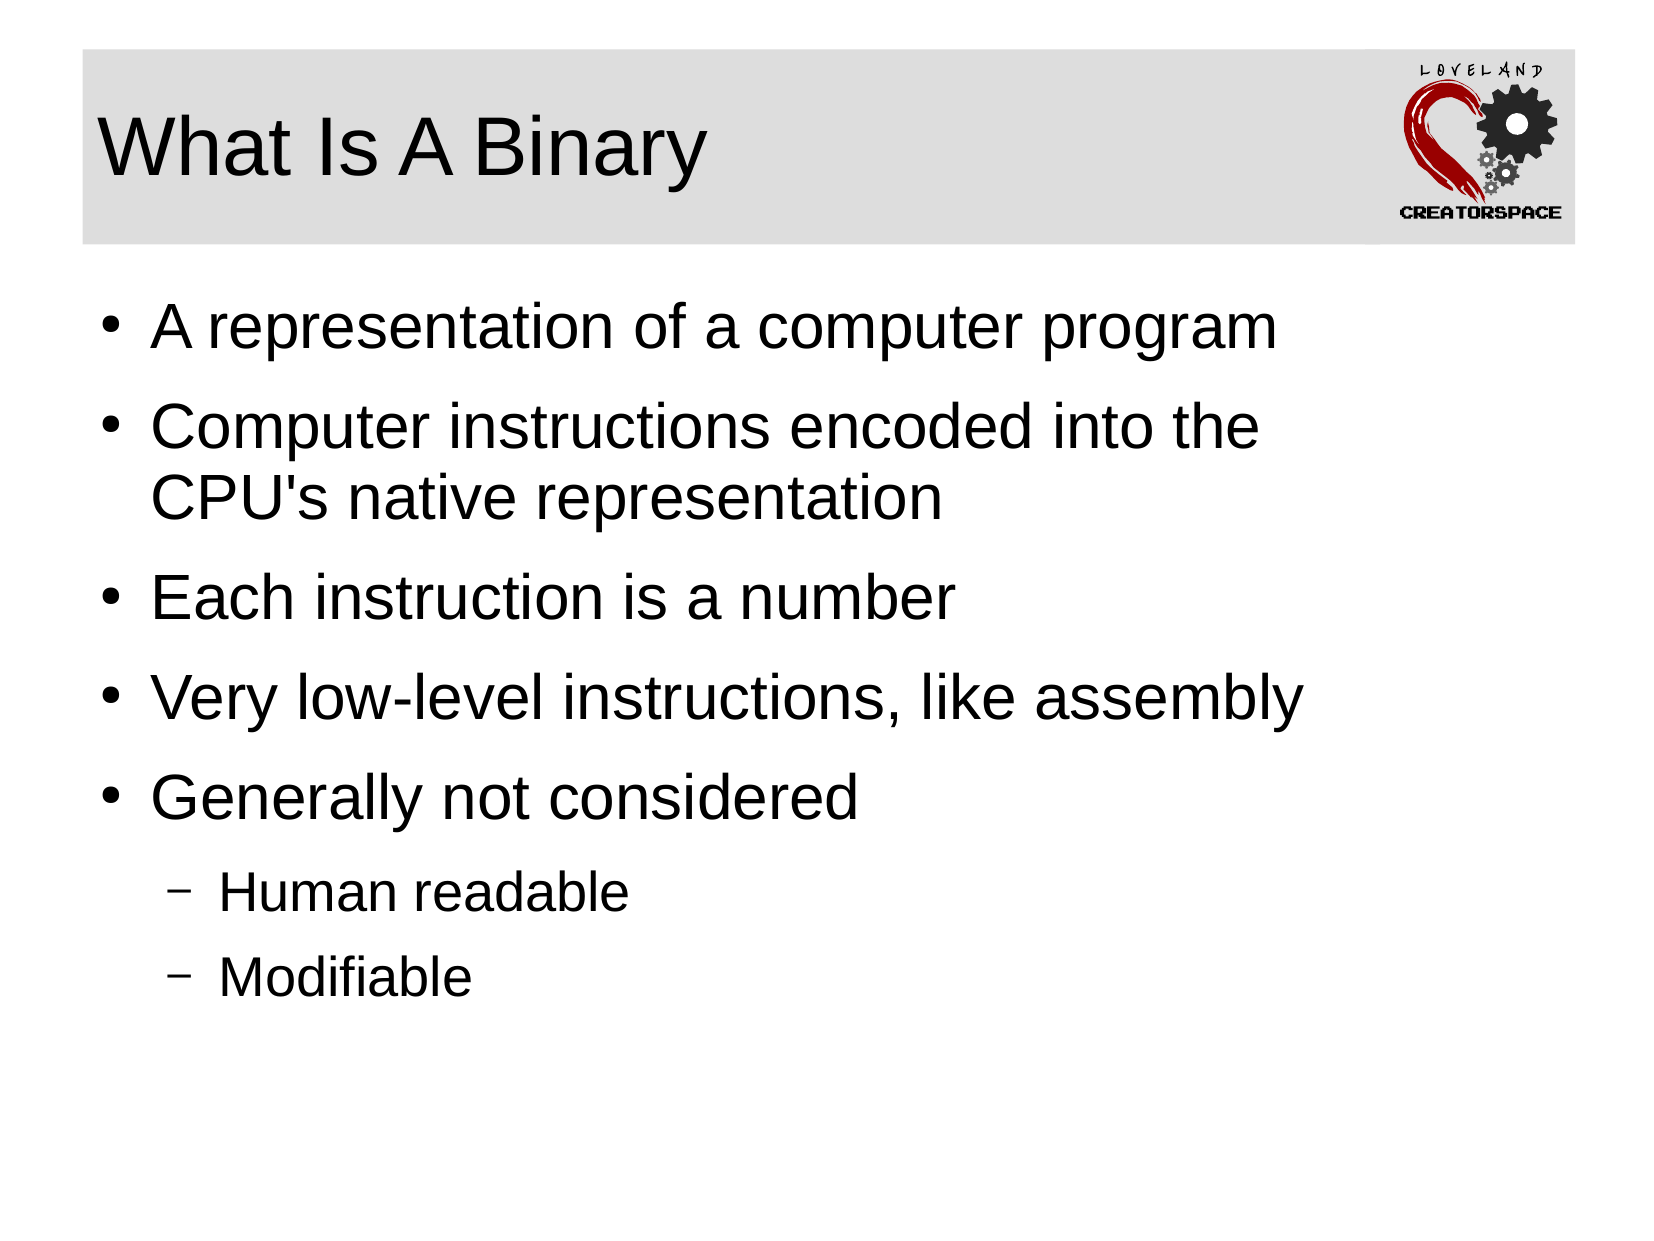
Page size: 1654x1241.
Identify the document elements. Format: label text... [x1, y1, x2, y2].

list A representation of a computer program Computer instructions encoded into the CPU's native representation Each instruction is a number Very low-level instructions, like assembly Generally not considered Human readable Modifiable [82, 290, 1571, 1010]
title What Is A Binary [82, 49, 1381, 245]
